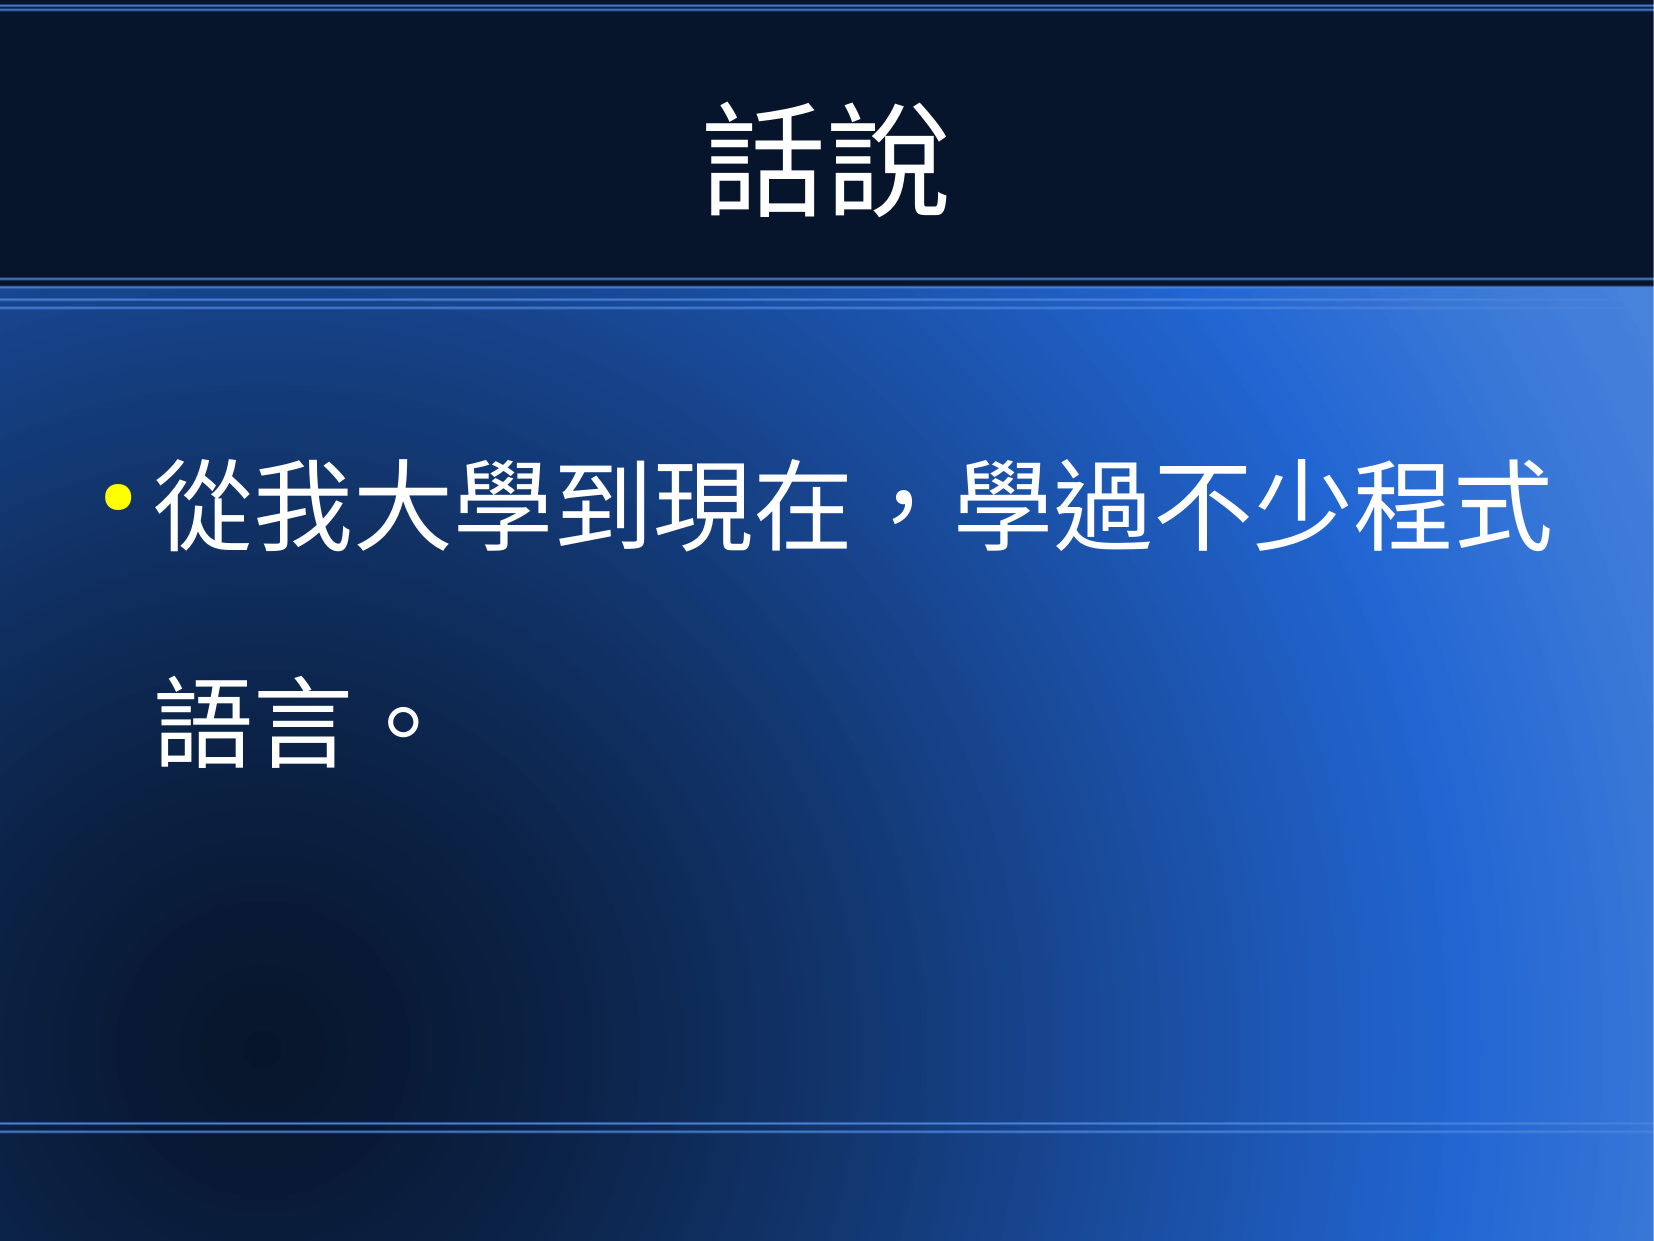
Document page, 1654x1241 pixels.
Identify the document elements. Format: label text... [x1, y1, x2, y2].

picture [0, 0, 1654, 1241]
list 從我大學到現在，學過不少程式語言。 [82, 355, 1571, 1241]
title 話說 [82, 49, 1571, 257]
